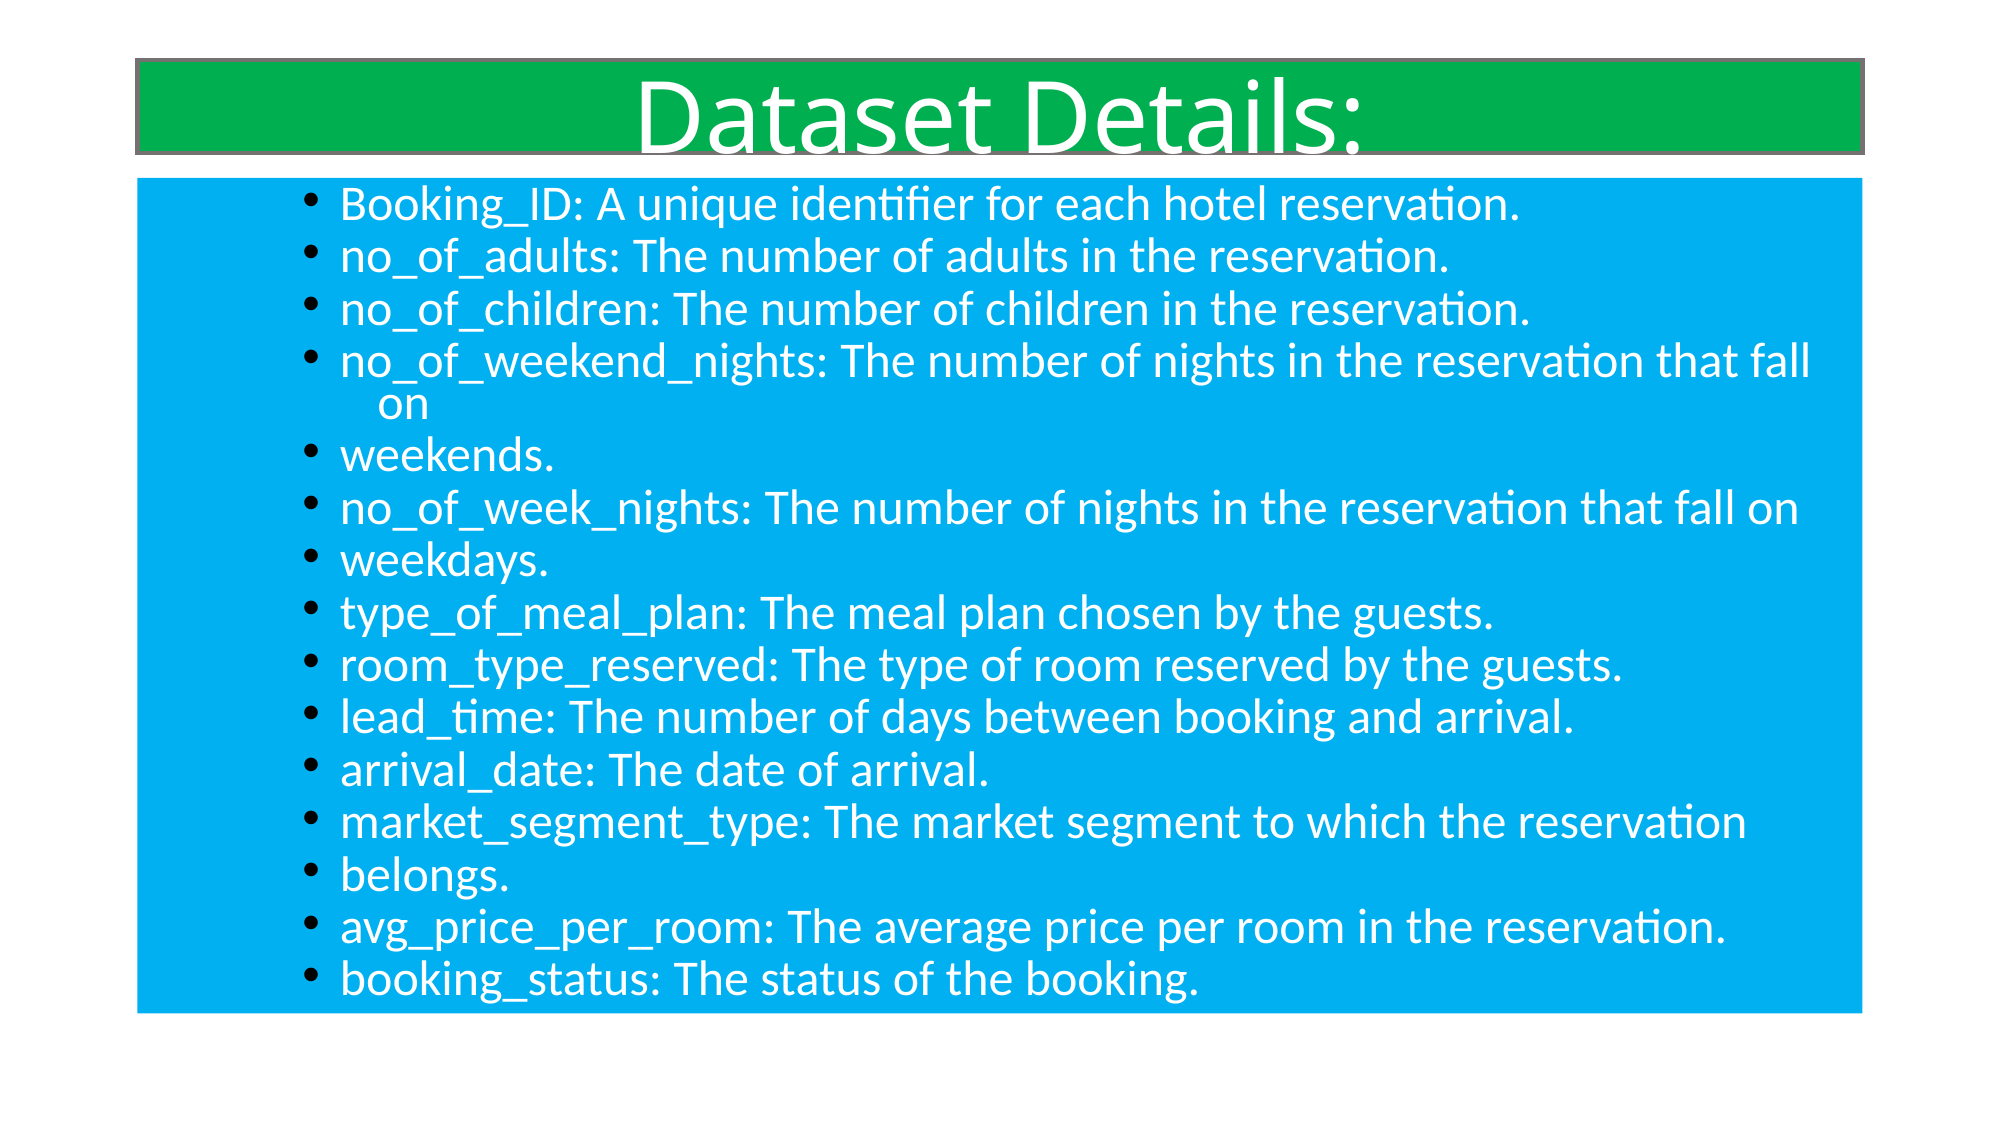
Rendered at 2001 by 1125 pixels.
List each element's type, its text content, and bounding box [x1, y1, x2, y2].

title Dataset Details: [137, 59, 1863, 154]
list Booking_ID: A unique identifier for each hotel reservation. no_of_adults: The number of adults in the reservation. no_of_children: The number of children in the reservation. no_of_weekend_nights: The number of nights in the reservation that fall on weekends. no_of_week_nights: The number of nights in the reservation that fall on weekdays. type_of_meal_plan: The meal plan chosen by the guests. room_type_reserved: The type of room reserved by the guests. lead_time: The number of days between booking and arrival. arrival_date: The date of arrival. market_segment_type: The market segment to which the reservation belongs. avg_price_per_room: The average price per room in the reservation. booking_status: The status of the booking. [137, 177, 1863, 1014]
